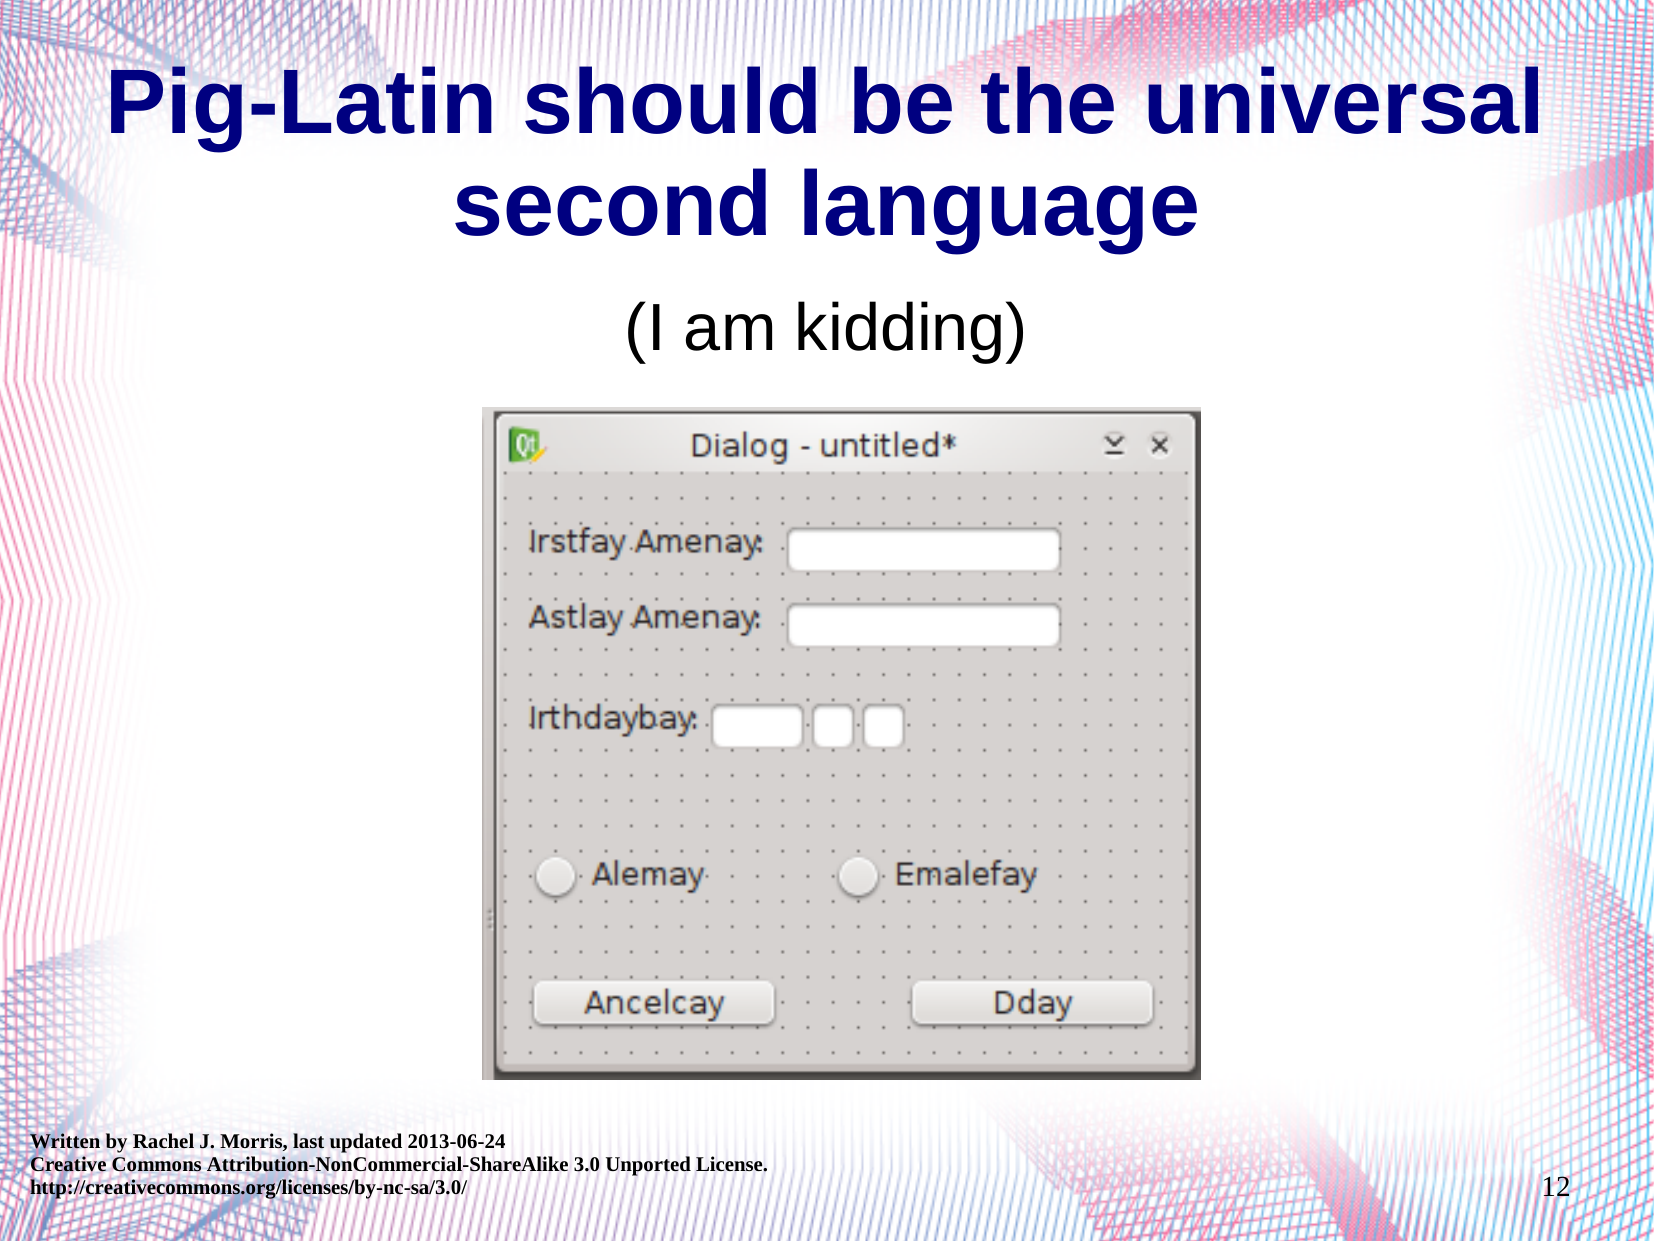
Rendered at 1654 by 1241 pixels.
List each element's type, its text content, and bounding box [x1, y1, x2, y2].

title Pig-Latin should be the universal second language [82, 49, 1571, 257]
picture [0, 0, 1654, 1241]
list (I am kidding) [82, 290, 1571, 376]
